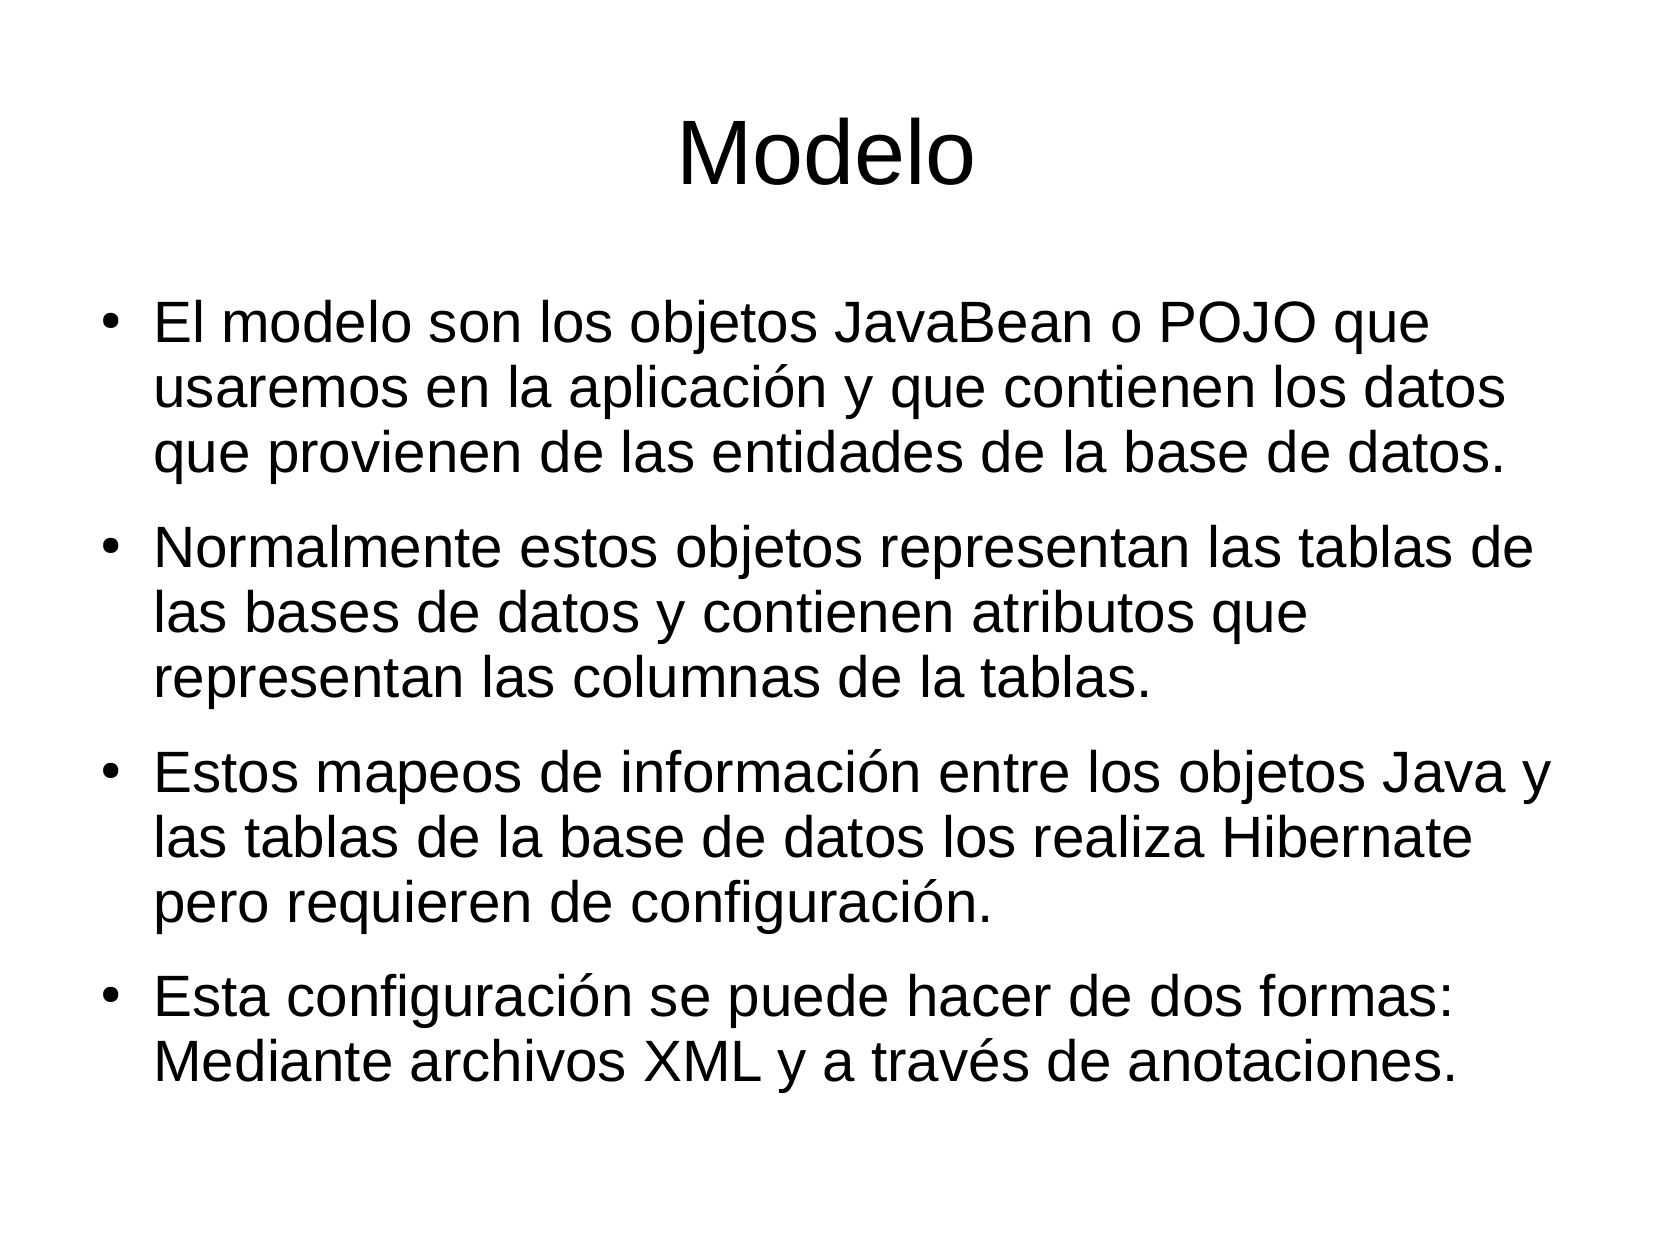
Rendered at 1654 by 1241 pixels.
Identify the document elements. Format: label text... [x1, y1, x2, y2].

title Modelo [82, 49, 1571, 257]
list El modelo son los objetos JavaBean o POJO que usaremos en la aplicación y que contienen los datos que provienen de las entidades de la base de datos. Normalmente estos objetos representan las tablas de las bases de datos y contienen atributos que representan las columnas de la tablas. Estos mapeos de información entre los objetos Java y las tablas de la base de datos los realiza Hibernate pero requieren de configuración. Esta configuración se puede hacer de dos formas: Mediante archivos XML y a través de anotaciones. [82, 290, 1571, 1109]
